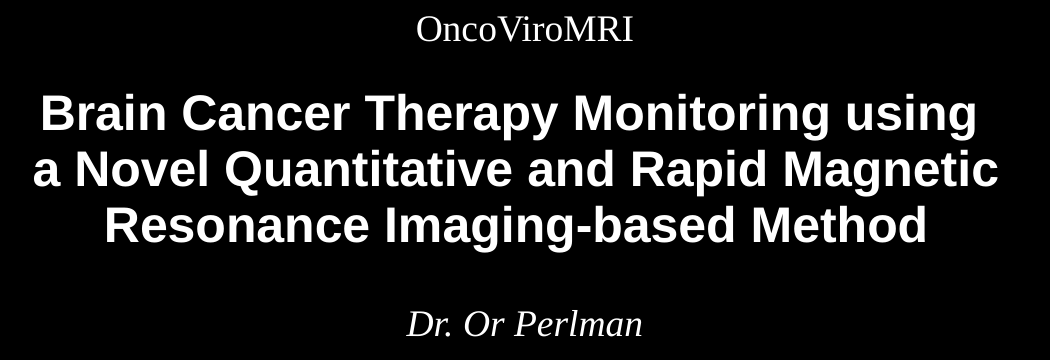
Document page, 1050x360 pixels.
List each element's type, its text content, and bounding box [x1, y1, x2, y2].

text_box OncoViroMRI [0, 0, 1050, 67]
text_box Brain Cancer Therapy Monitoring using a Novel Quantitative and Rapid Magnetic Resonance Imaging-based Method [0, 67, 1050, 295]
text_box Dr. Or Perlman [0, 295, 1050, 360]
